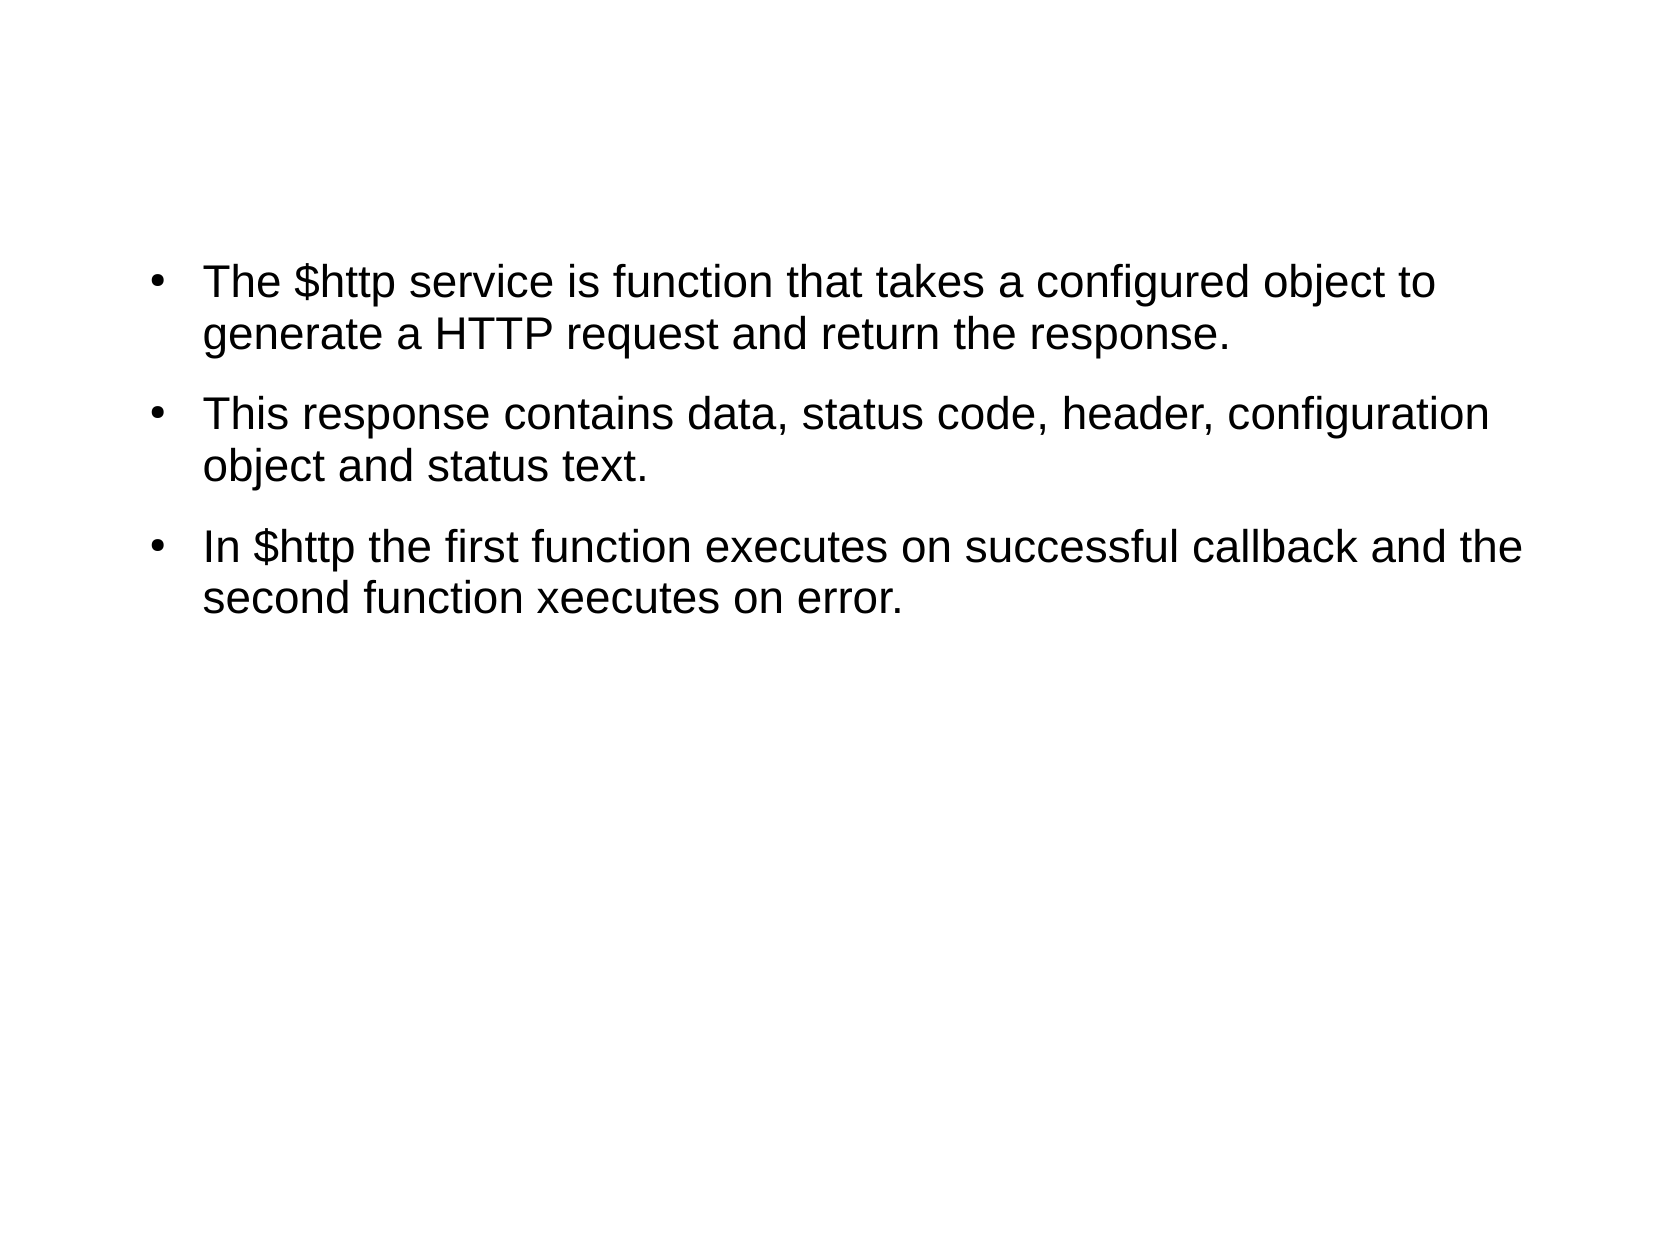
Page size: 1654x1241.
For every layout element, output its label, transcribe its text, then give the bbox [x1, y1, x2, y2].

list The $http service is function that takes a configured object to generate a HTTP request and return the response. This response contains data, status code, header, configuration object and status text. In $http the first function executes on successful callback and the second function xeecutes on error. [131, 256, 1621, 976]
